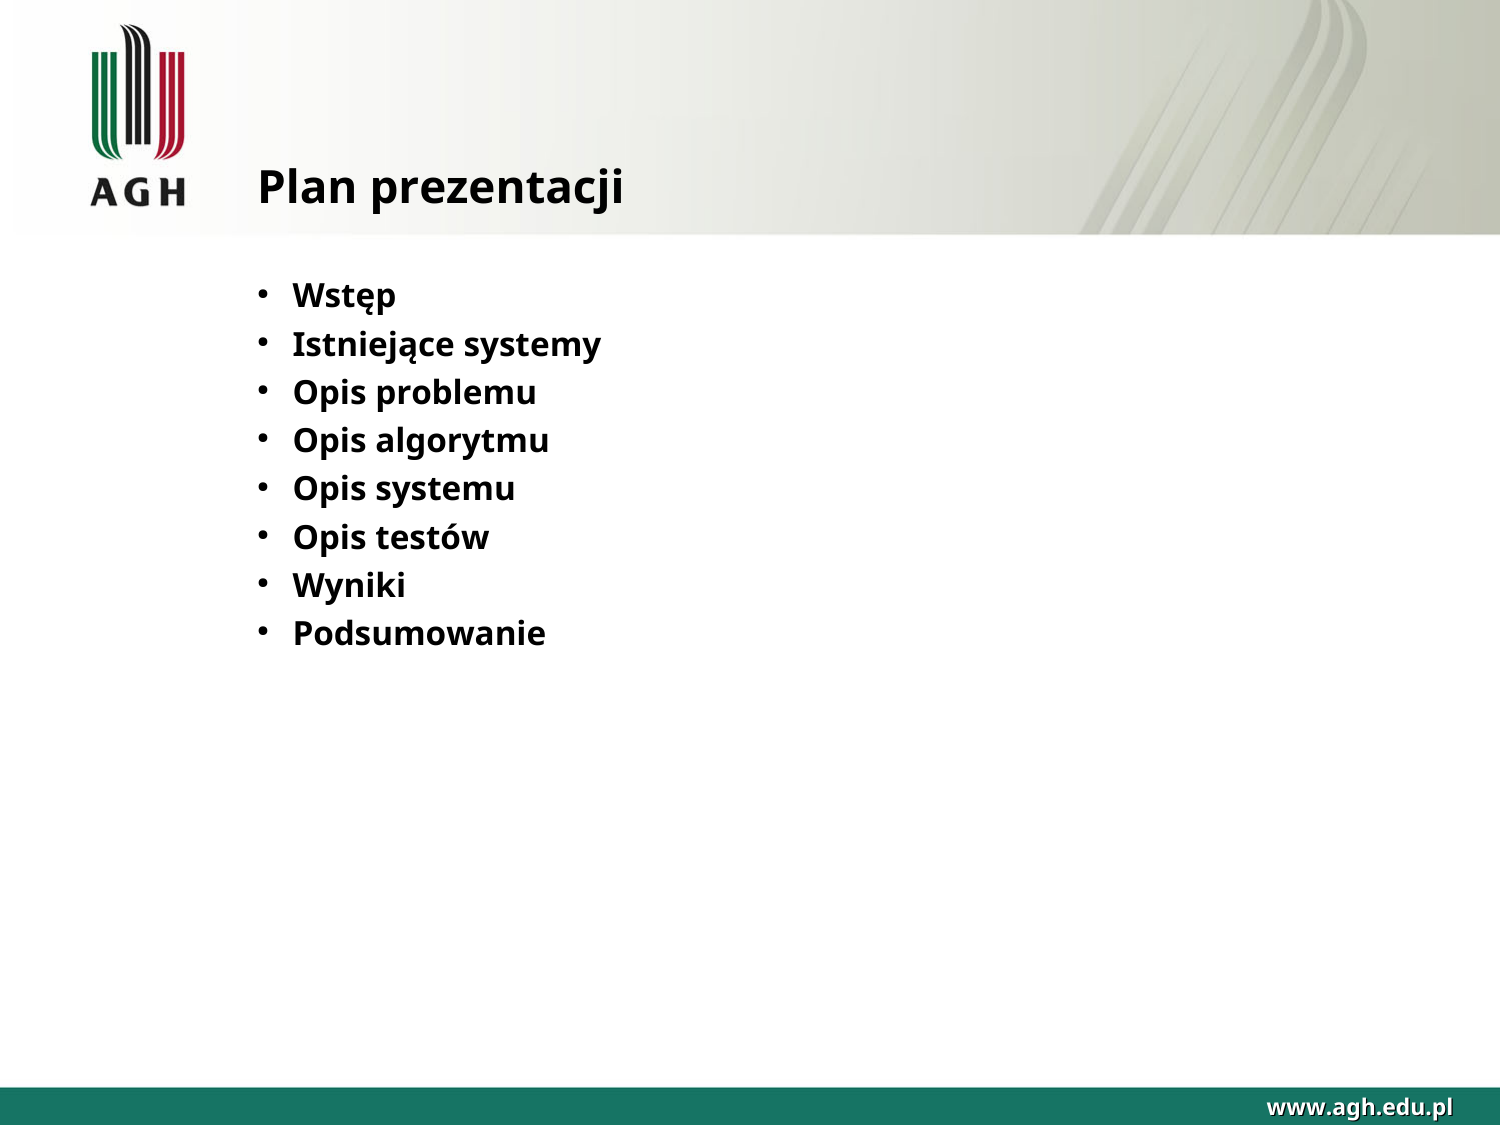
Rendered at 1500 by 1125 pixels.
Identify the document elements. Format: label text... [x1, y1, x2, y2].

list Wstęp Istniejące systemy Opis problemu Opis algorytmu Opis systemu Opis testów Wyniki Podsumowanie [242, 267, 1425, 1005]
title Plan prezentacji [242, 137, 1425, 233]
picture [0, 0, 1500, 1125]
text_box www.agh.edu.pl [1251, 1084, 1500, 1125]
